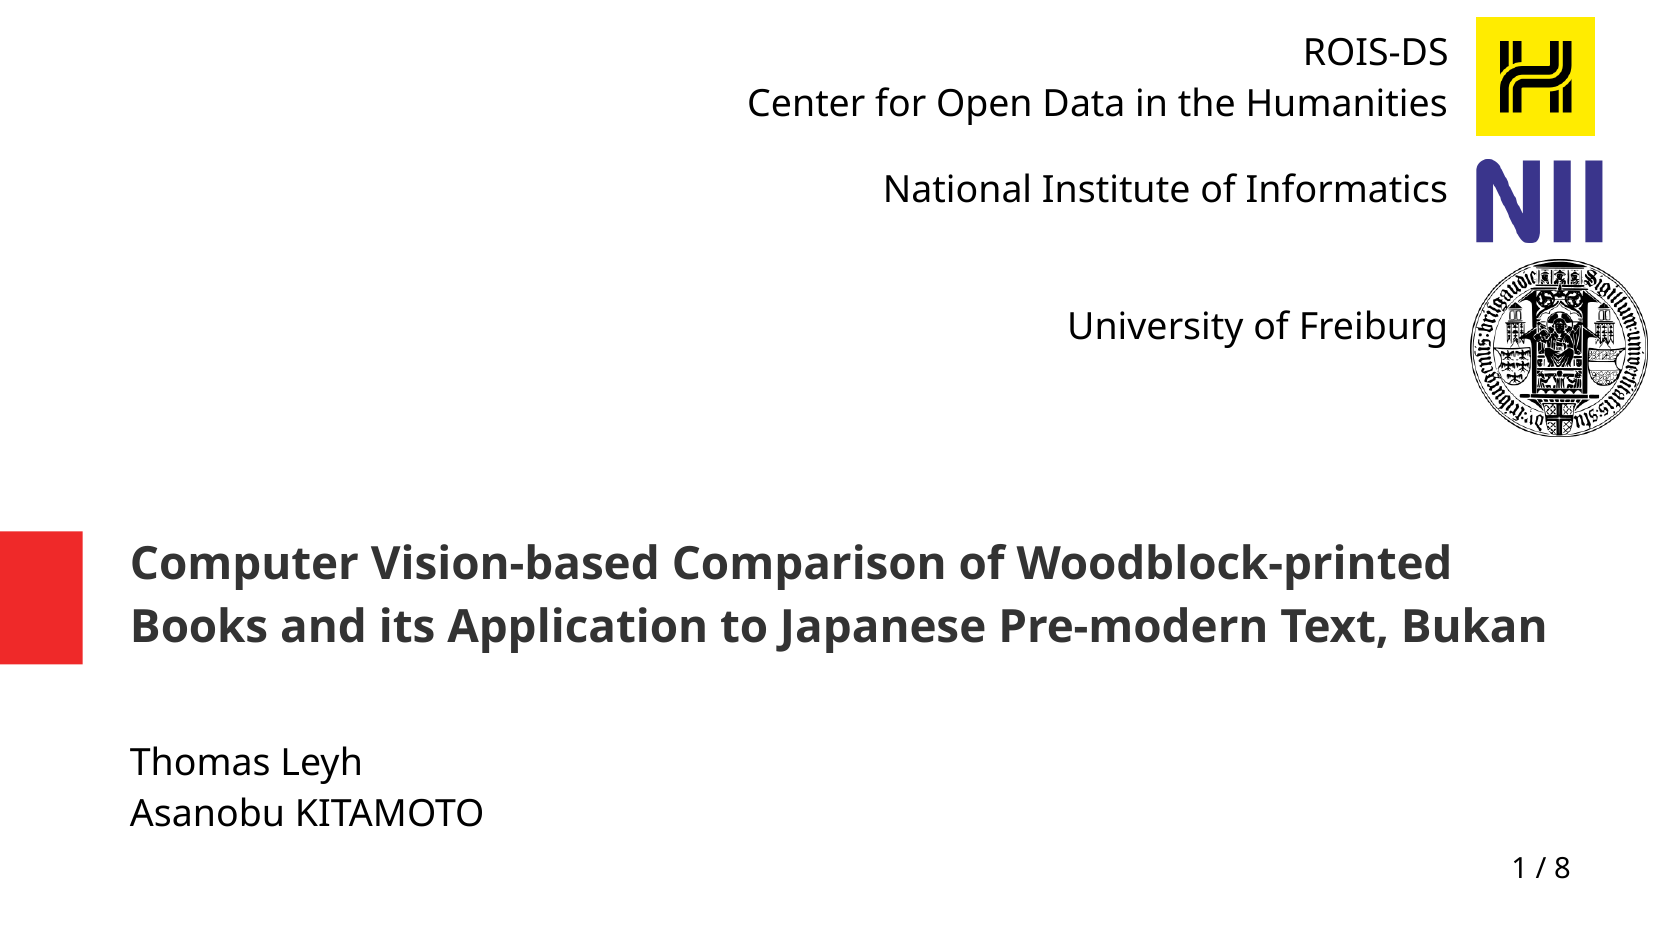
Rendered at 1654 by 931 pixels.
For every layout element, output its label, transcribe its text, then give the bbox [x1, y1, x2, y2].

picture [1476, 159, 1609, 243]
picture [1470, 259, 1648, 438]
title Computer Vision-based Comparison of Woodblock-printed Books and its Application to Japanese Pre-modern Text, Bukan [129, 499, 1583, 688]
text_box ROIS-DS Center for Open Data in the Humanities National Institute of Informatics University of Freiburg [732, 17, 1465, 470]
subtitle Thomas Leyh Asanobu KITAMOTO [129, 726, 1536, 848]
picture [1476, 17, 1595, 136]
